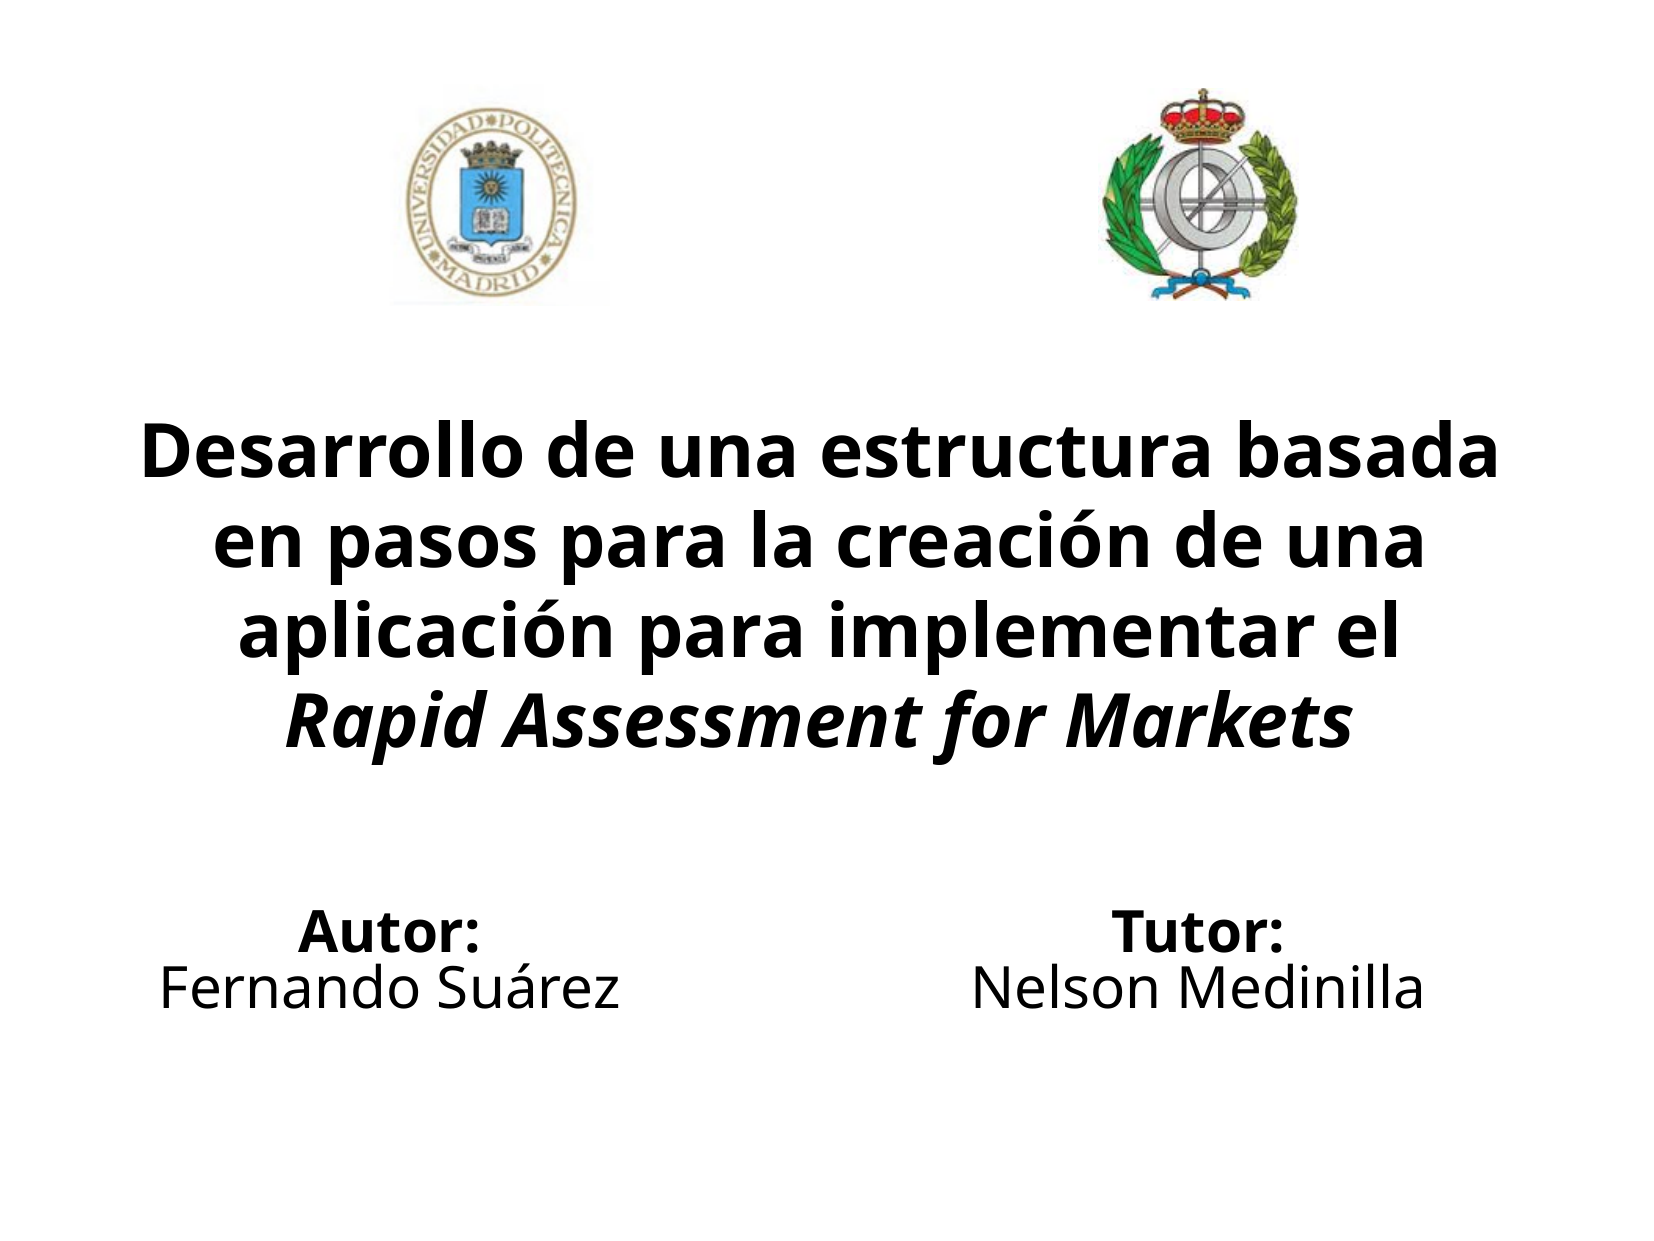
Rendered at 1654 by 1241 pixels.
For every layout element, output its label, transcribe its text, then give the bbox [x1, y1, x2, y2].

picture [1098, 88, 1299, 302]
text_box Autor: Fernando Suárez [137, 881, 642, 1046]
text_box Tutor: Nelson Medinilla [946, 881, 1451, 1046]
picture [389, 84, 610, 306]
title Desarrollo de una estructura basada en pasos para la creación de una aplicación para implementar el Rapid Assessment for Markets [99, 348, 1542, 818]
